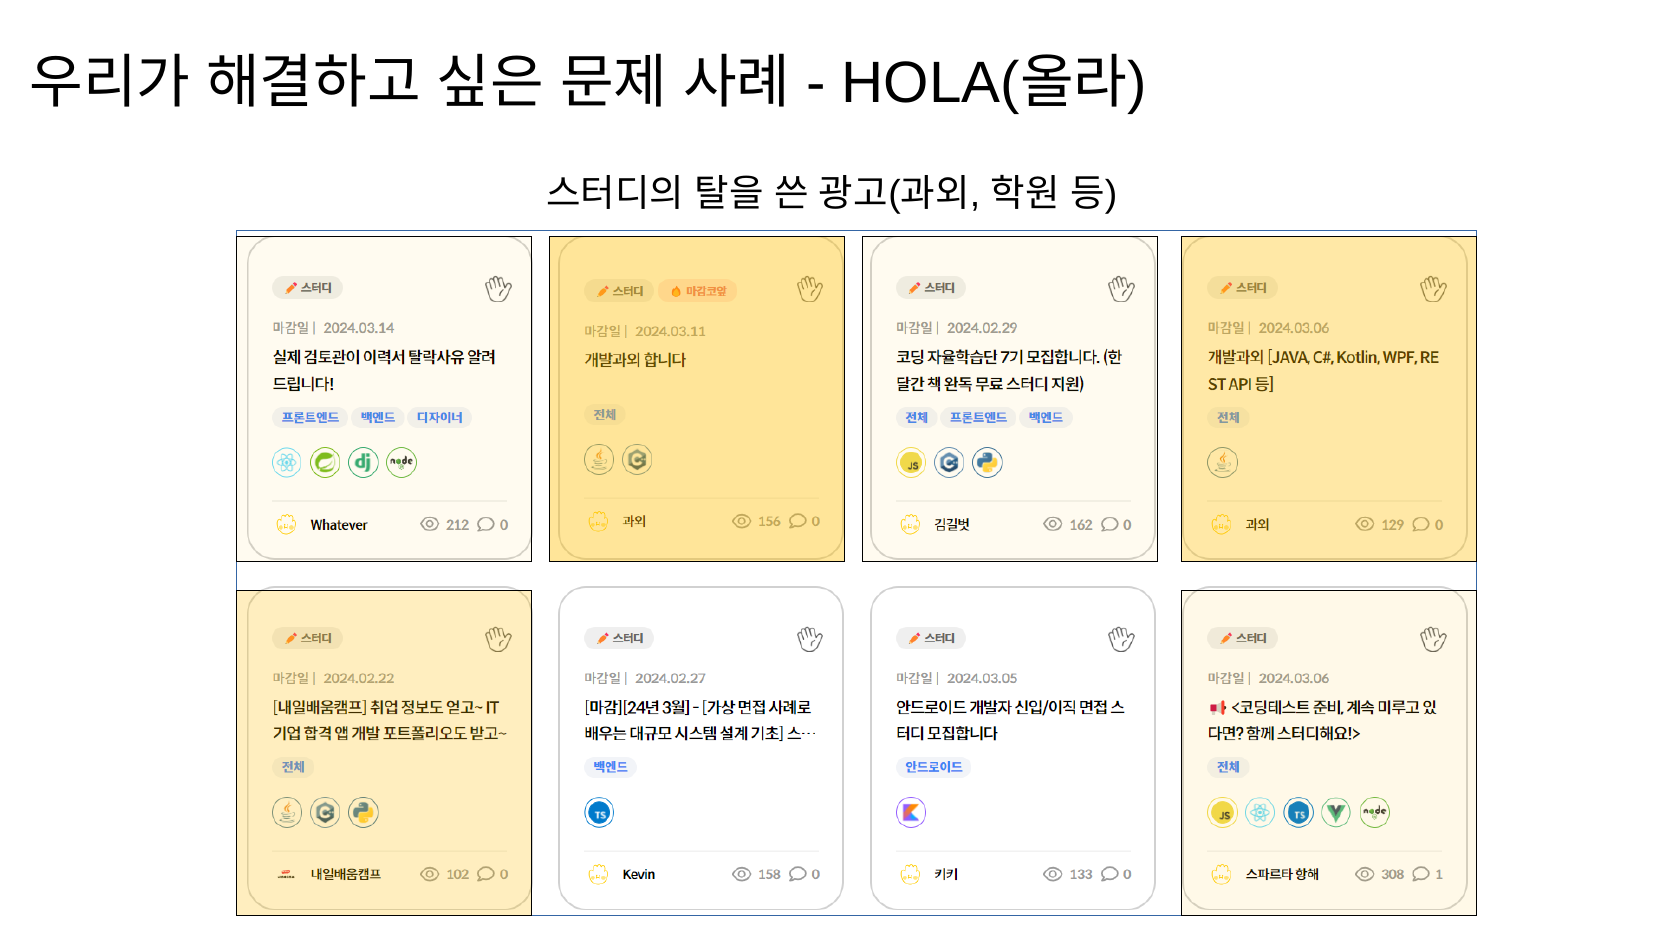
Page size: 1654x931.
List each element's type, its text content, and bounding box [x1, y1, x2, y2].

text_box [236, 236, 532, 562]
title 우리가 해결하고 싶은 문제 사례 - HOLA(올라) [29, 0, 1625, 156]
text_box [236, 590, 532, 916]
text_box [1181, 236, 1477, 562]
text_box [862, 236, 1158, 562]
text_box [549, 236, 845, 562]
text_box [1181, 590, 1477, 916]
picture [236, 230, 1477, 916]
text_box 스터디의 탈을 쓴 광고(과외, 학원 등) [531, 155, 1142, 214]
